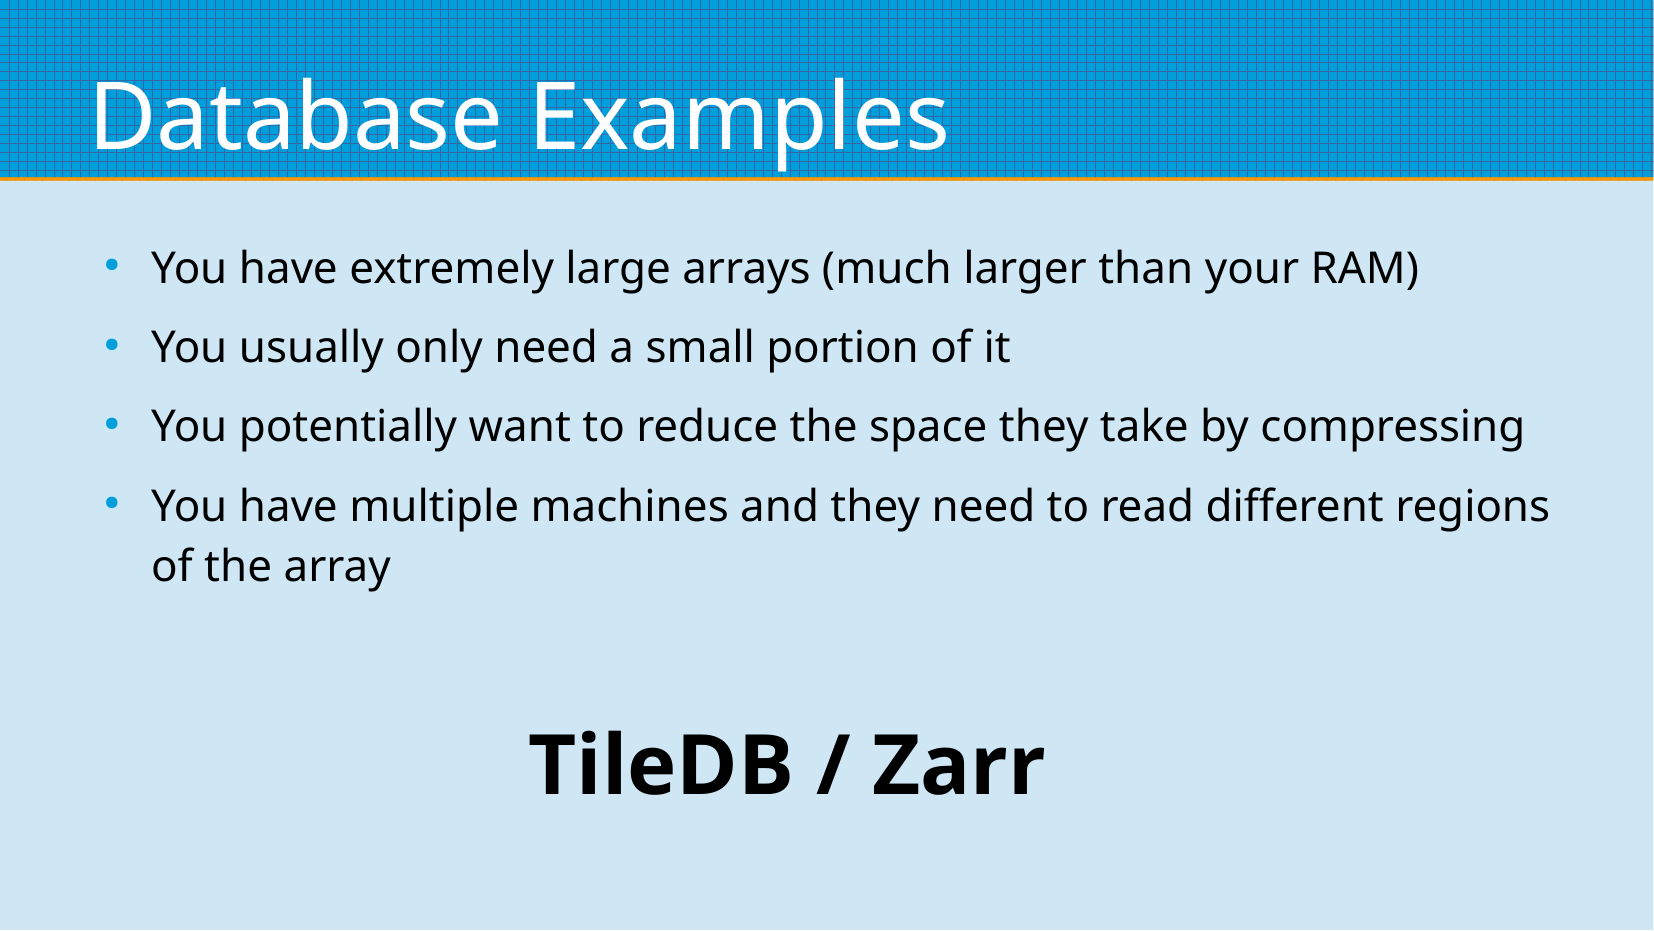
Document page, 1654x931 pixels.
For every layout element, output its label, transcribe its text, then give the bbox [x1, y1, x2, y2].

list You have extremely large arrays (much larger than your RAM) You usually only need a small portion of it You potentially want to reduce the space they take by compressing You have multiple machines and they need to read different regions of the array [88, 236, 1565, 638]
title Database Examples [88, 14, 1565, 178]
text_box TileDB / Zarr [487, 699, 1088, 826]
